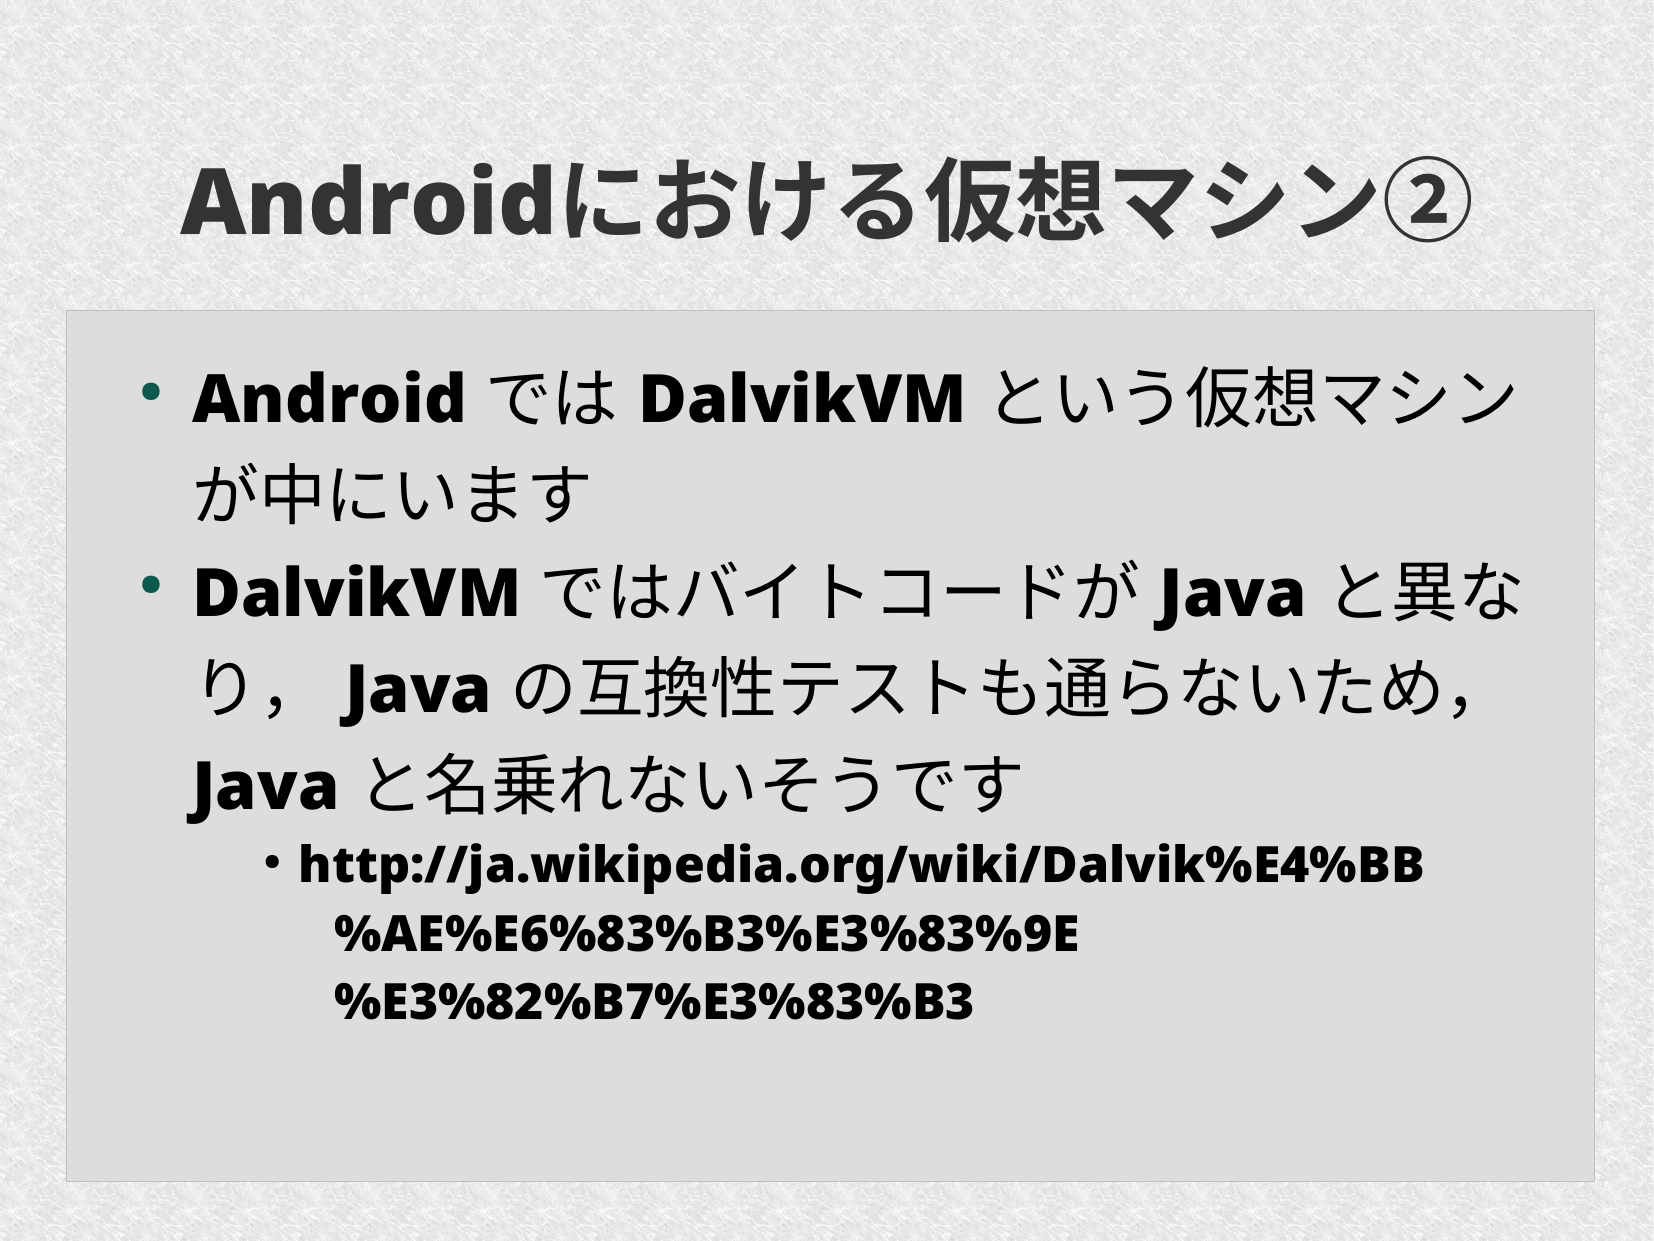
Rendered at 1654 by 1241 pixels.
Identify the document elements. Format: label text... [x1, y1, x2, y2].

picture [0, 0, 1654, 1241]
title Androidにおける仮想マシン② [121, 98, 1534, 291]
list AndroidではDalvikVMという仮想マシンが中にいます DalvikVMではバイトコードがJavaと異なり，Javaの互換性テストも通らないため，Javaと名乗れないそうです http://ja.wikipedia.org/wiki/Dalvik%E4%BB%AE%E6%83%B3%E3%83%9E%E3%82%B7%E3%83%B3 [121, 344, 1534, 1112]
